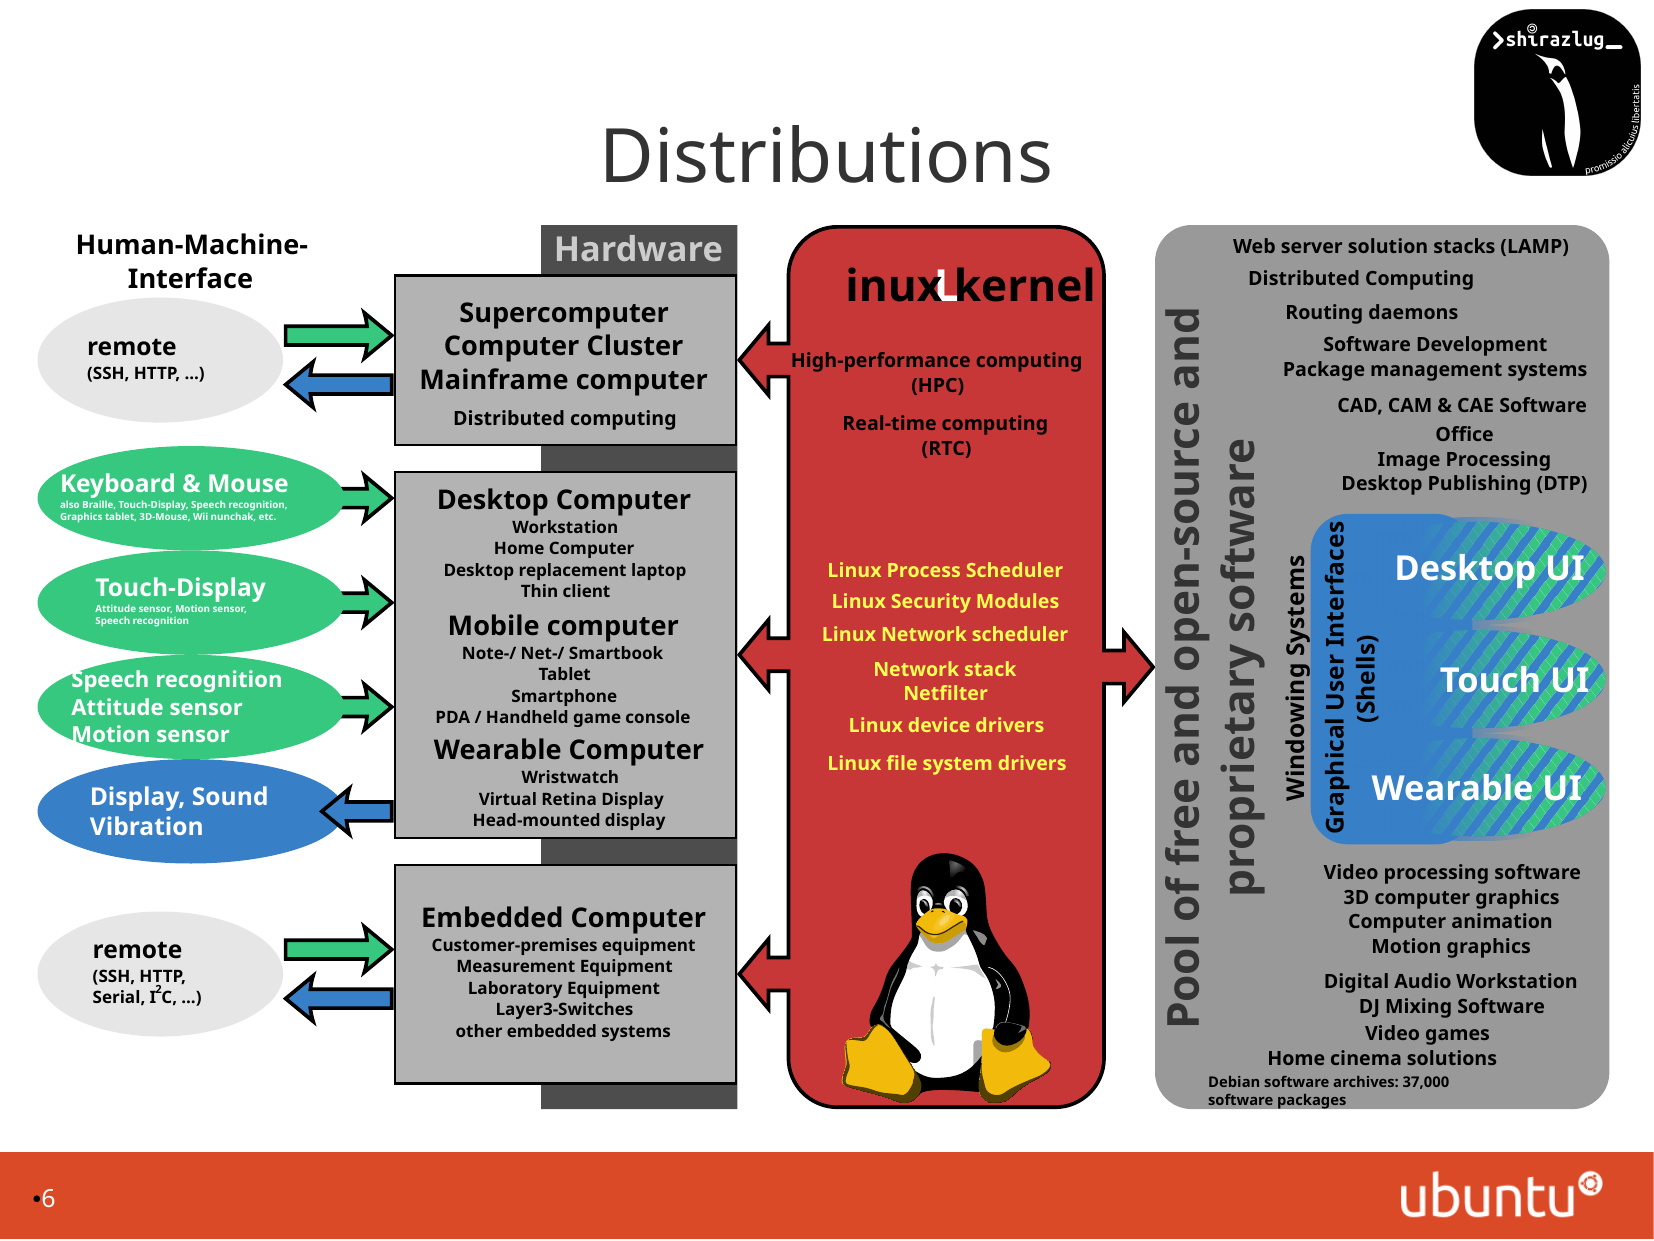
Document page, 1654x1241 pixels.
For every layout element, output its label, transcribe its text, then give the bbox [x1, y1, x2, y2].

picture [0, 1152, 1654, 1239]
title Distributions [82, 49, 1571, 225]
picture [1474, 9, 1641, 176]
picture [37, 225, 1610, 1110]
